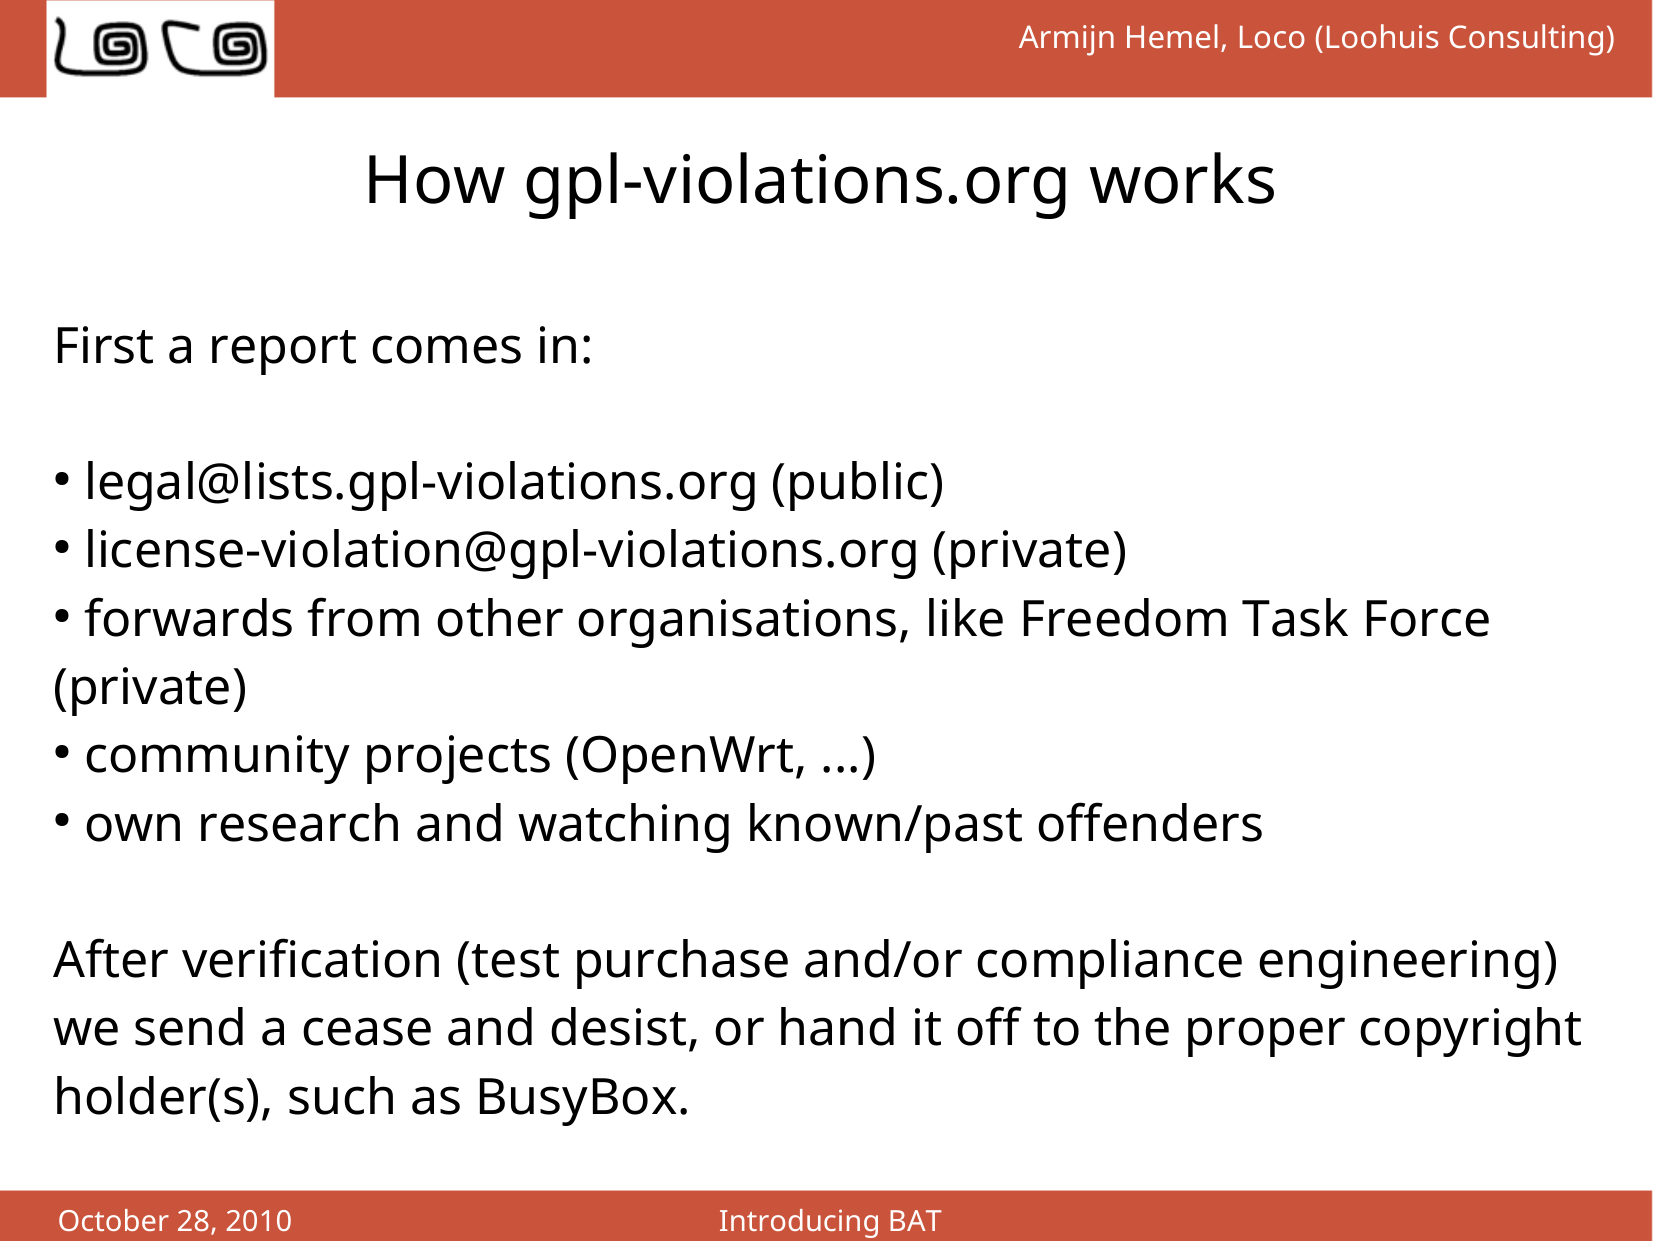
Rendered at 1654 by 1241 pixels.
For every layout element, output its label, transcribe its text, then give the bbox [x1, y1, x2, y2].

picture [0, 0, 1654, 1241]
subtitle First a report comes in: legal@lists.gpl-violations.org (public) license-violation@gpl-violations.org (private) forwards from other organisations, like Freedom Task Force (private) community projects (OpenWrt, ...) own research and watching known/past offenders After verification (test purchase and/or compliance engineering) we send a cease and desist, or hand it off to the proper copyright holder(s), such as BusyBox. [53, 265, 1595, 1173]
title How gpl-violations.org works [47, 125, 1595, 229]
